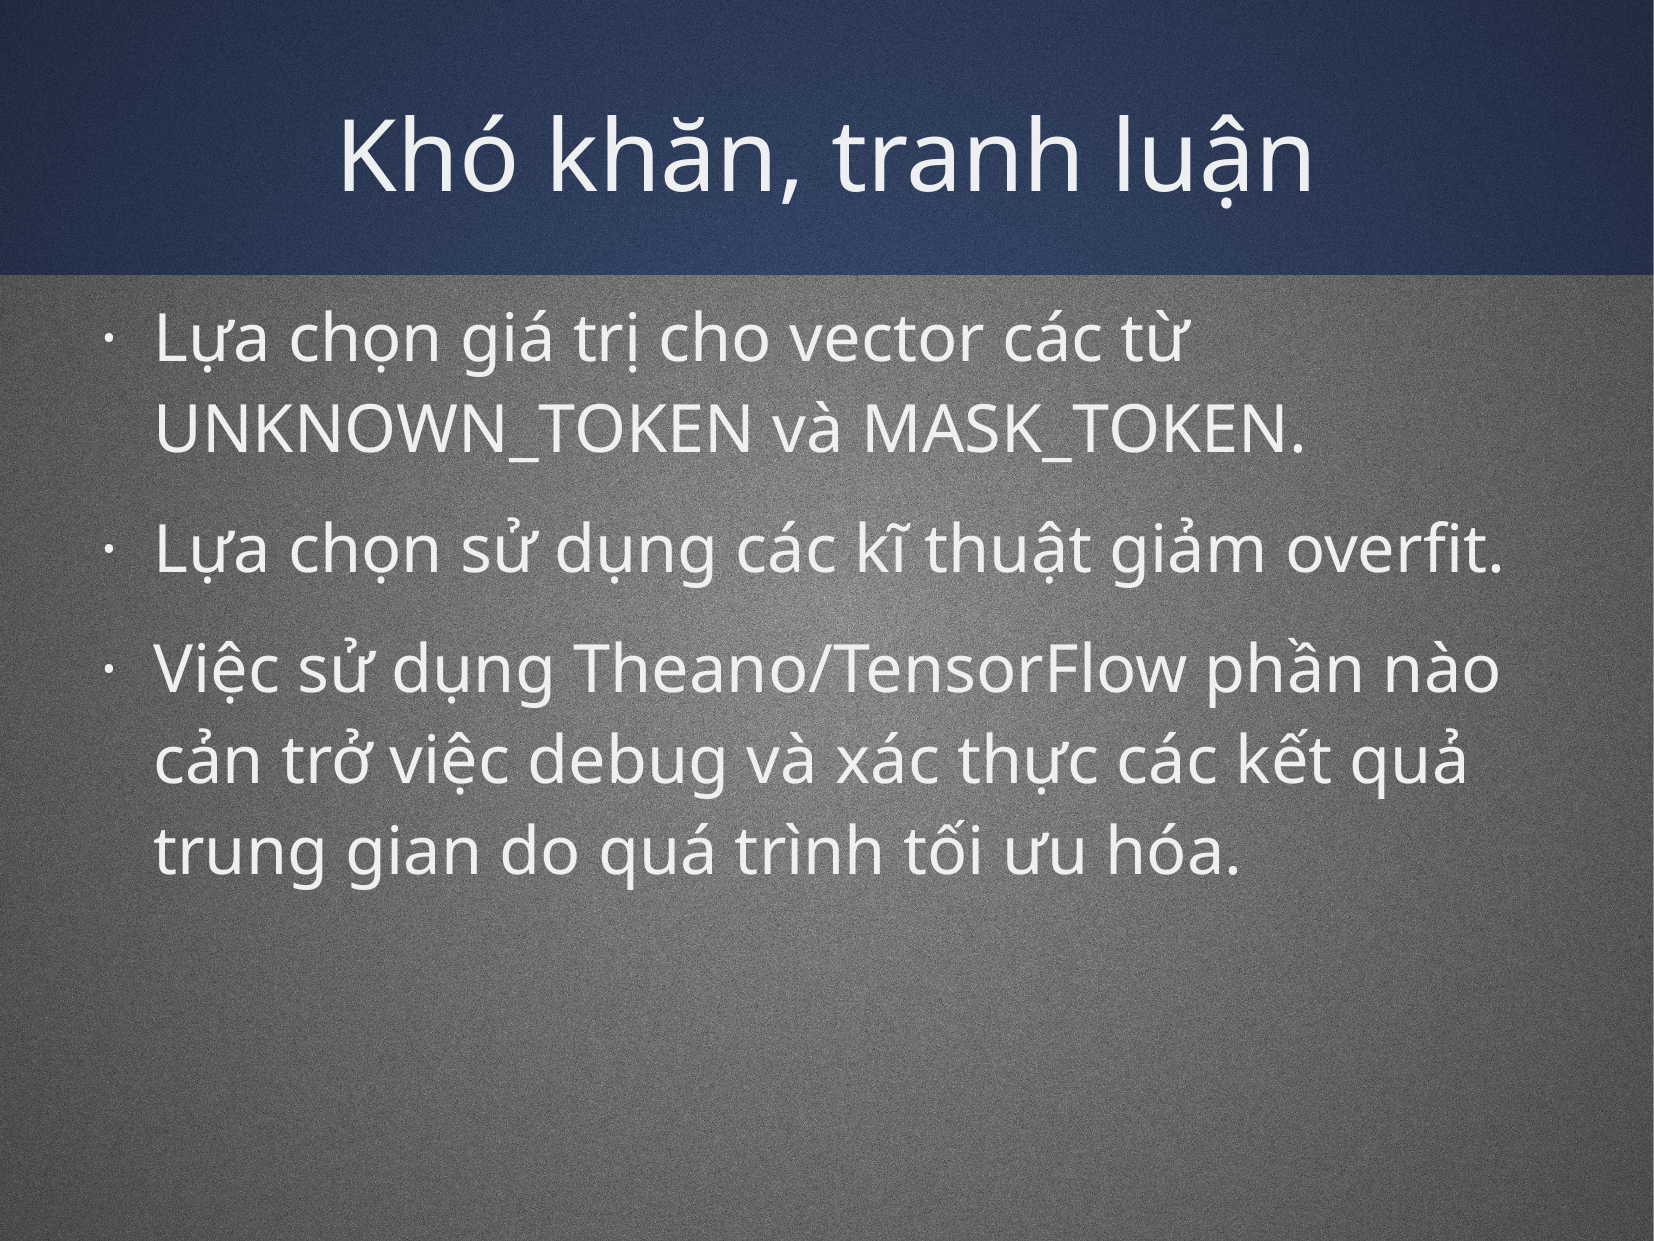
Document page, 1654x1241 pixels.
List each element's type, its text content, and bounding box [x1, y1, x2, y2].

title Khó khăn, tranh luận [82, 49, 1571, 257]
picture [0, 0, 1654, 1241]
list Lựa chọn giá trị cho vector các từ UNKNOWN_TOKEN và MASK_TOKEN. Lựa chọn sử dụng các kĩ thuật giảm overfit. Việc sử dụng Theano/TensorFlow phần nào cản trở việc debug và xác thực các kết quả trung gian do quá trình tối ưu hóa. [82, 290, 1571, 1010]
